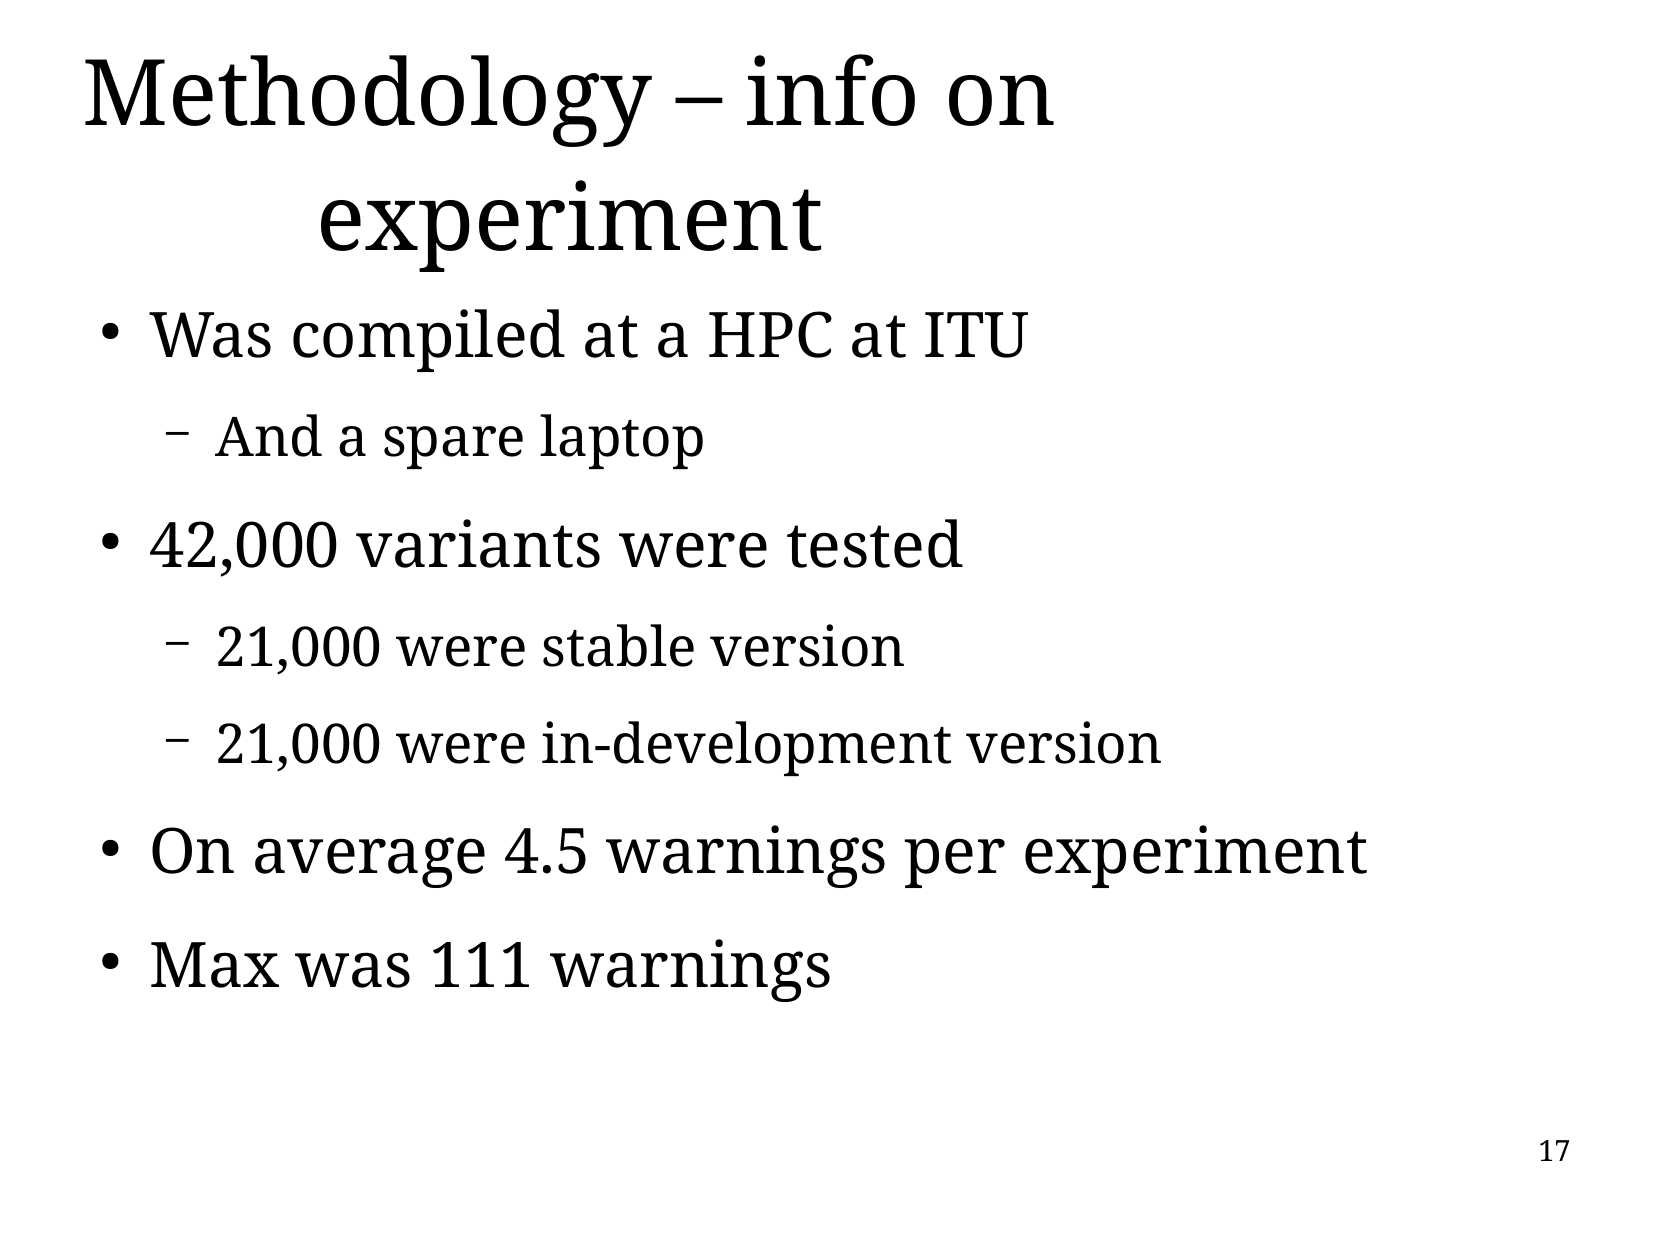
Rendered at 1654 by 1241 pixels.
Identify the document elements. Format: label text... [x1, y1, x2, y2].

title Methodology – info on experiment [82, 49, 1571, 257]
list Was compiled at a HPC at ITU And a spare laptop 42,000 variants were tested 21,000 were stable version 21,000 were in-development version On average 4.5 warnings per experiment Max was 111 warnings [82, 290, 1571, 1010]
